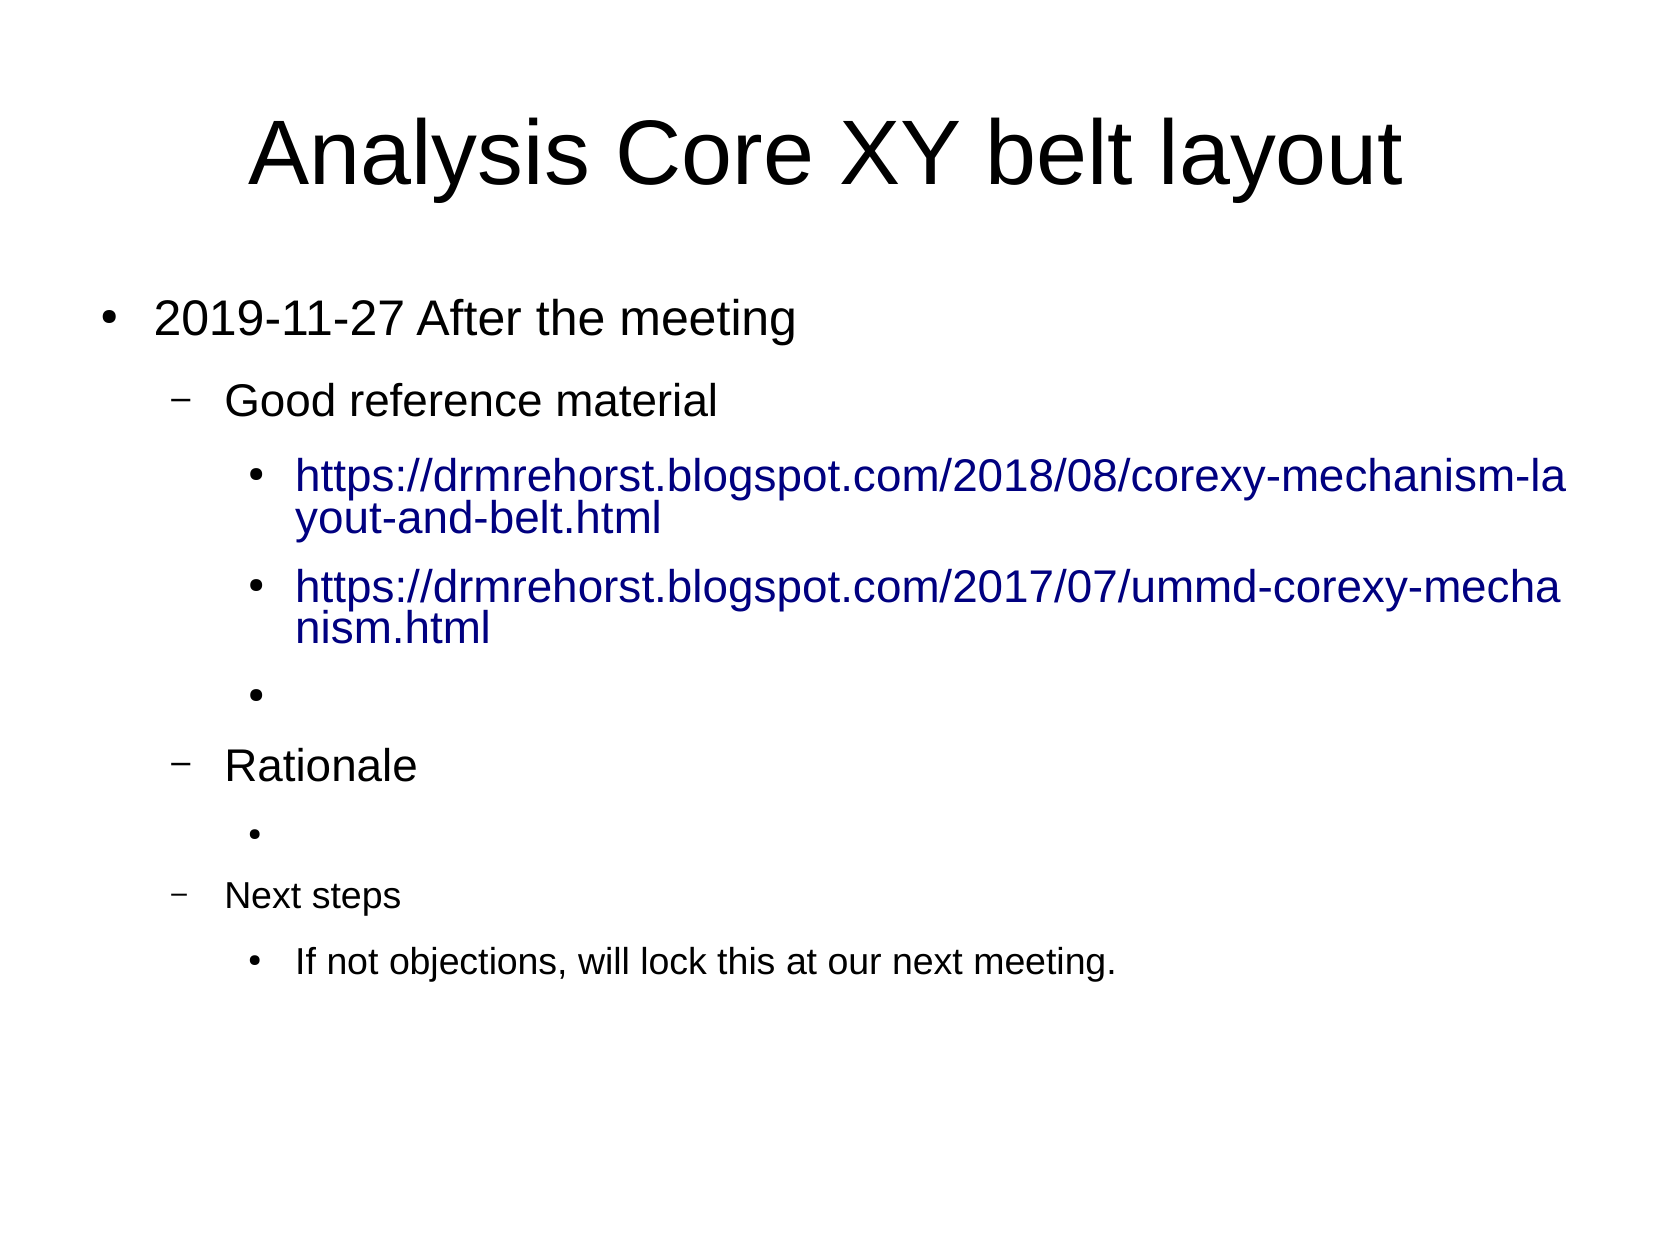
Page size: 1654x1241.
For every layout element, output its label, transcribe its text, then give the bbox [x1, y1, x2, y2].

title Analysis Core XY belt layout [82, 49, 1571, 257]
list 2019-11-27 After the meeting Good reference material https://drmrehorst.blogspot.com/2018/08/corexy-mechanism-layout-and-belt.html https://drmrehorst.blogspot.com/2017/07/ummd-corexy-mechanism.html Rationale Next steps If not objections, will lock this at our next meeting. [82, 290, 1571, 1109]
